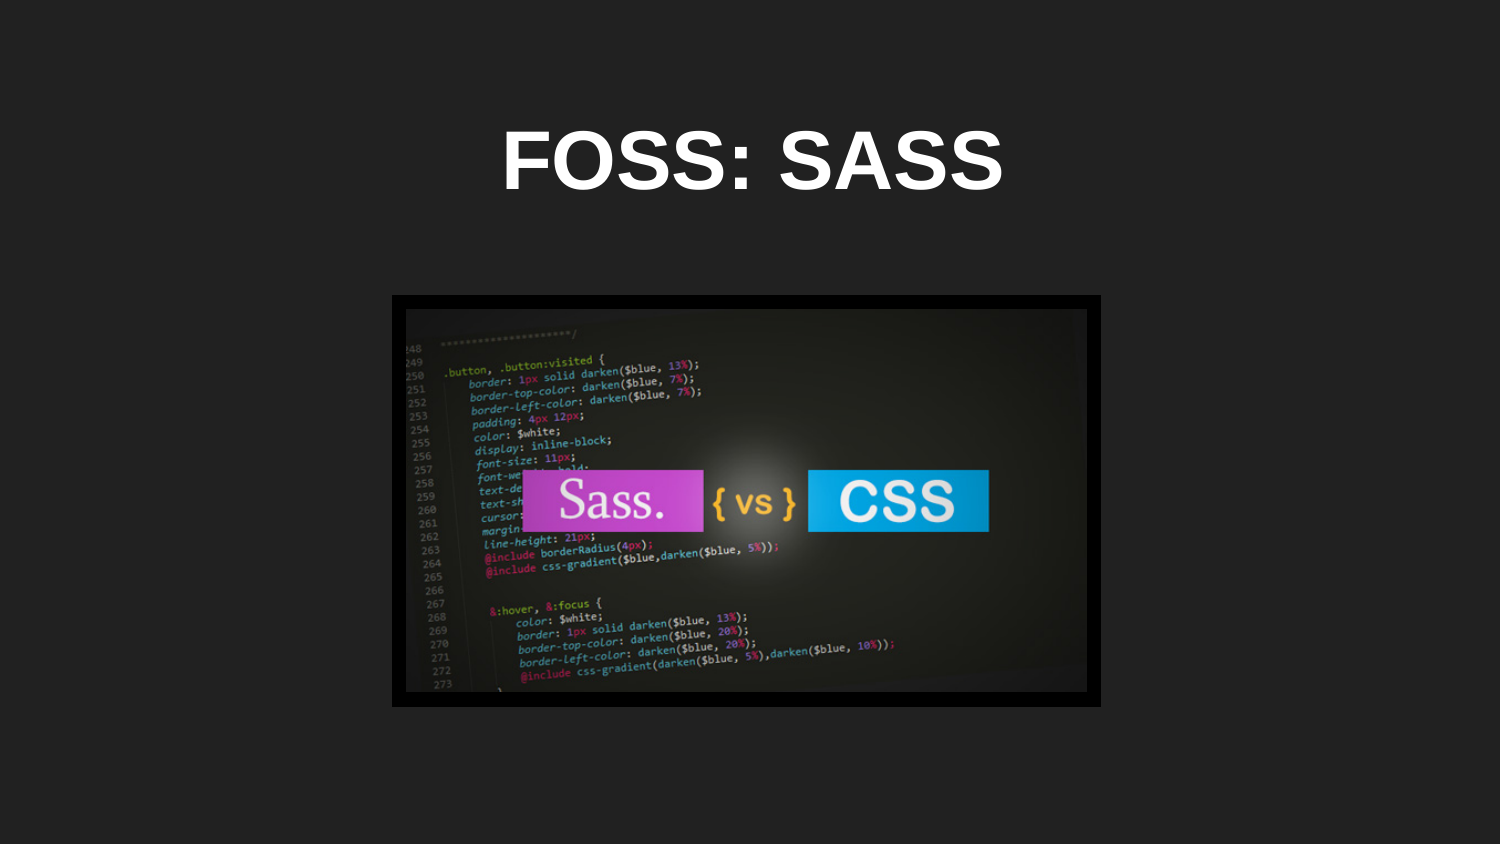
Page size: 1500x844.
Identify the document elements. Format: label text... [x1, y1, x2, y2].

picture [406, 309, 1087, 693]
text_box FOSS: SASS [321, 98, 1185, 214]
